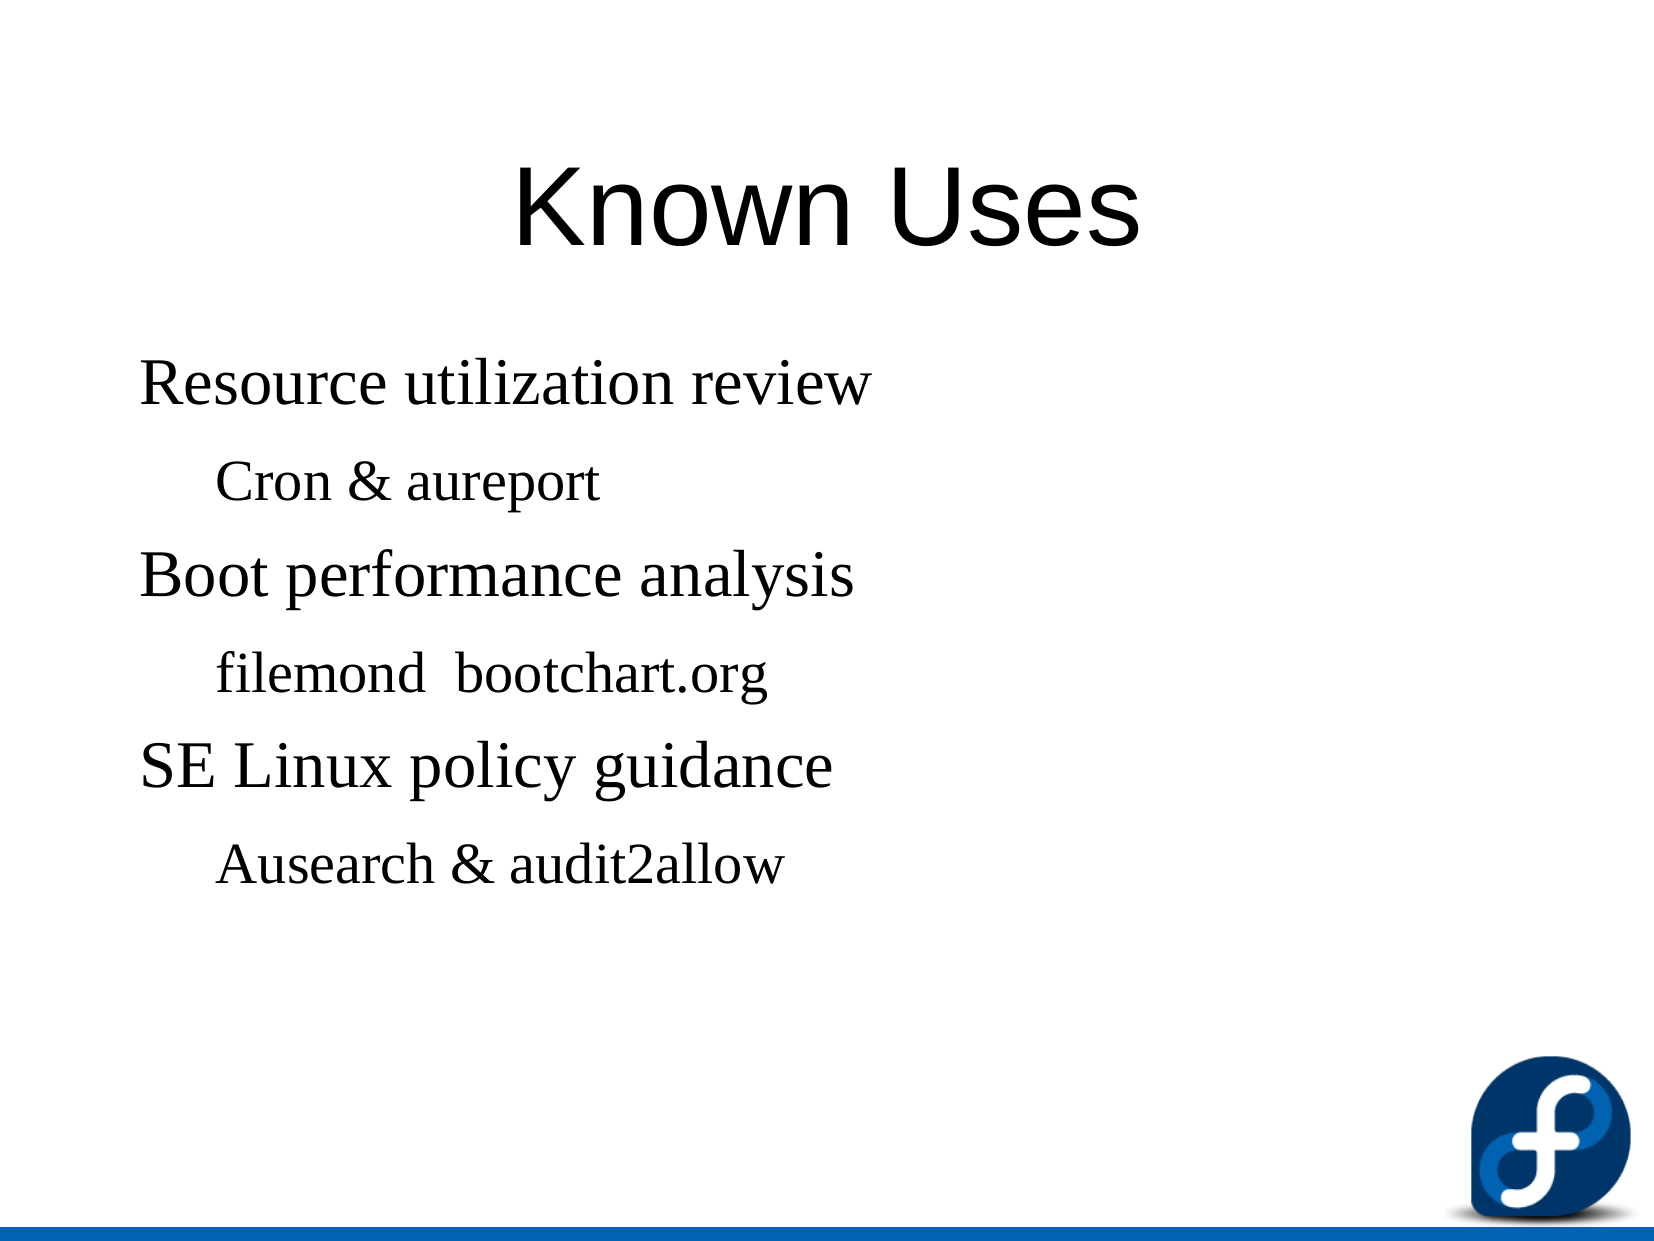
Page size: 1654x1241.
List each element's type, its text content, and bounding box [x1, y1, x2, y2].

title Known Uses [121, 102, 1534, 310]
list Resource utilization review Cron & aureport Boot performance analysis filemond bootchart.org SE Linux policy guidance Ausearch & audit2allow [121, 344, 1534, 1127]
picture [1438, 1055, 1645, 1229]
